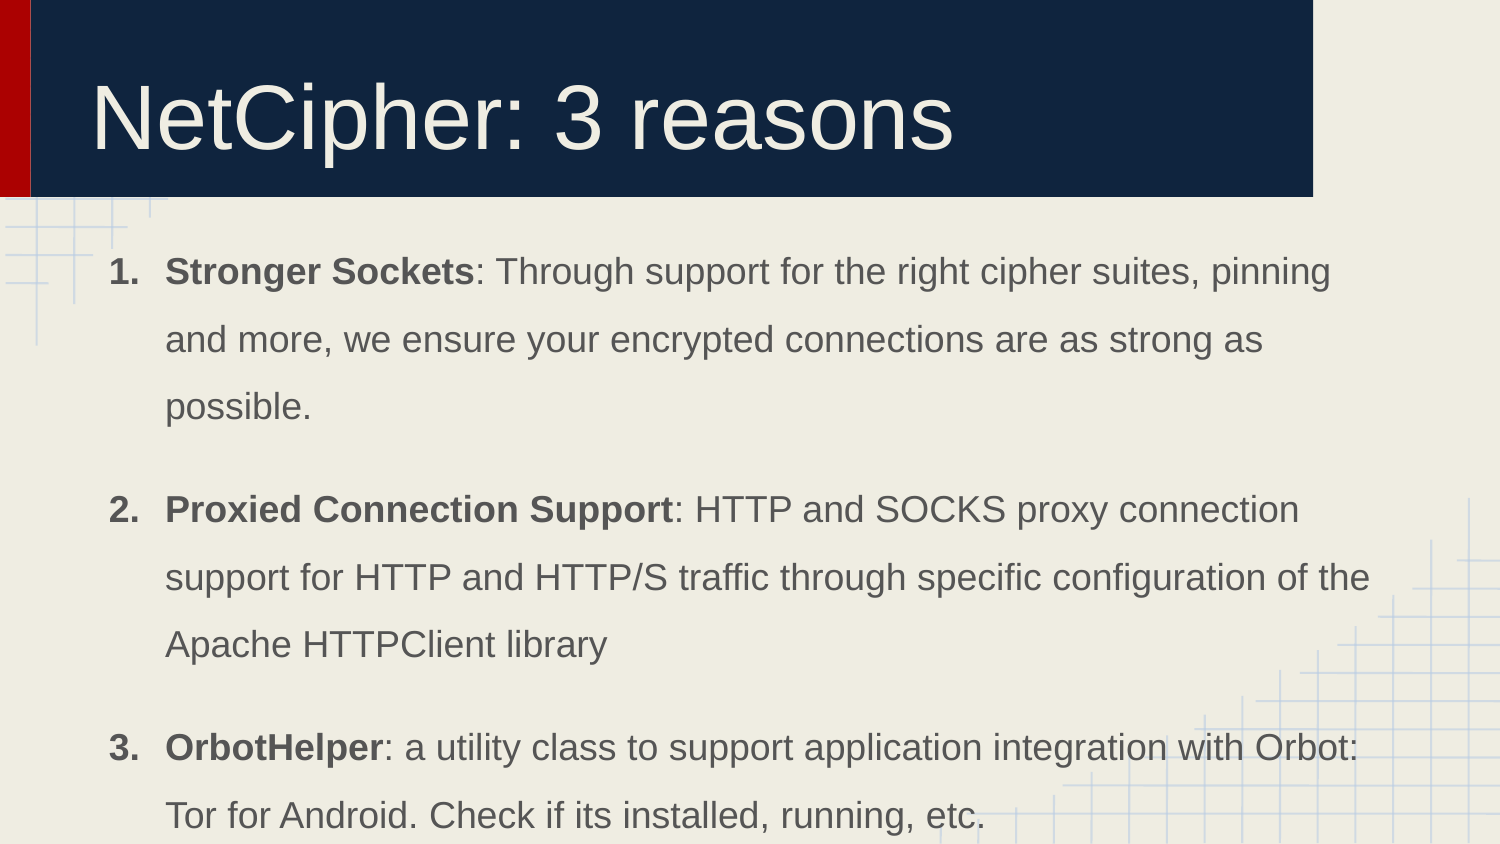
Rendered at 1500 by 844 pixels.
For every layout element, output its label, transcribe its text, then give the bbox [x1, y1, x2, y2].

title NetCipher: 3 reasons [75, 16, 1276, 183]
list Stronger Sockets: Through support for the right cipher suites, pinning and more, we ensure your encrypted connections are as strong as possible. Proxied Connection Support: HTTP and SOCKS proxy connection support for HTTP and HTTP/S traffic through specific configuration of the Apache HTTPClient library OrbotHelper: a utility class to support application integration with Orbot: Tor for Android. Check if its installed, running, etc. [75, 209, 1425, 806]
